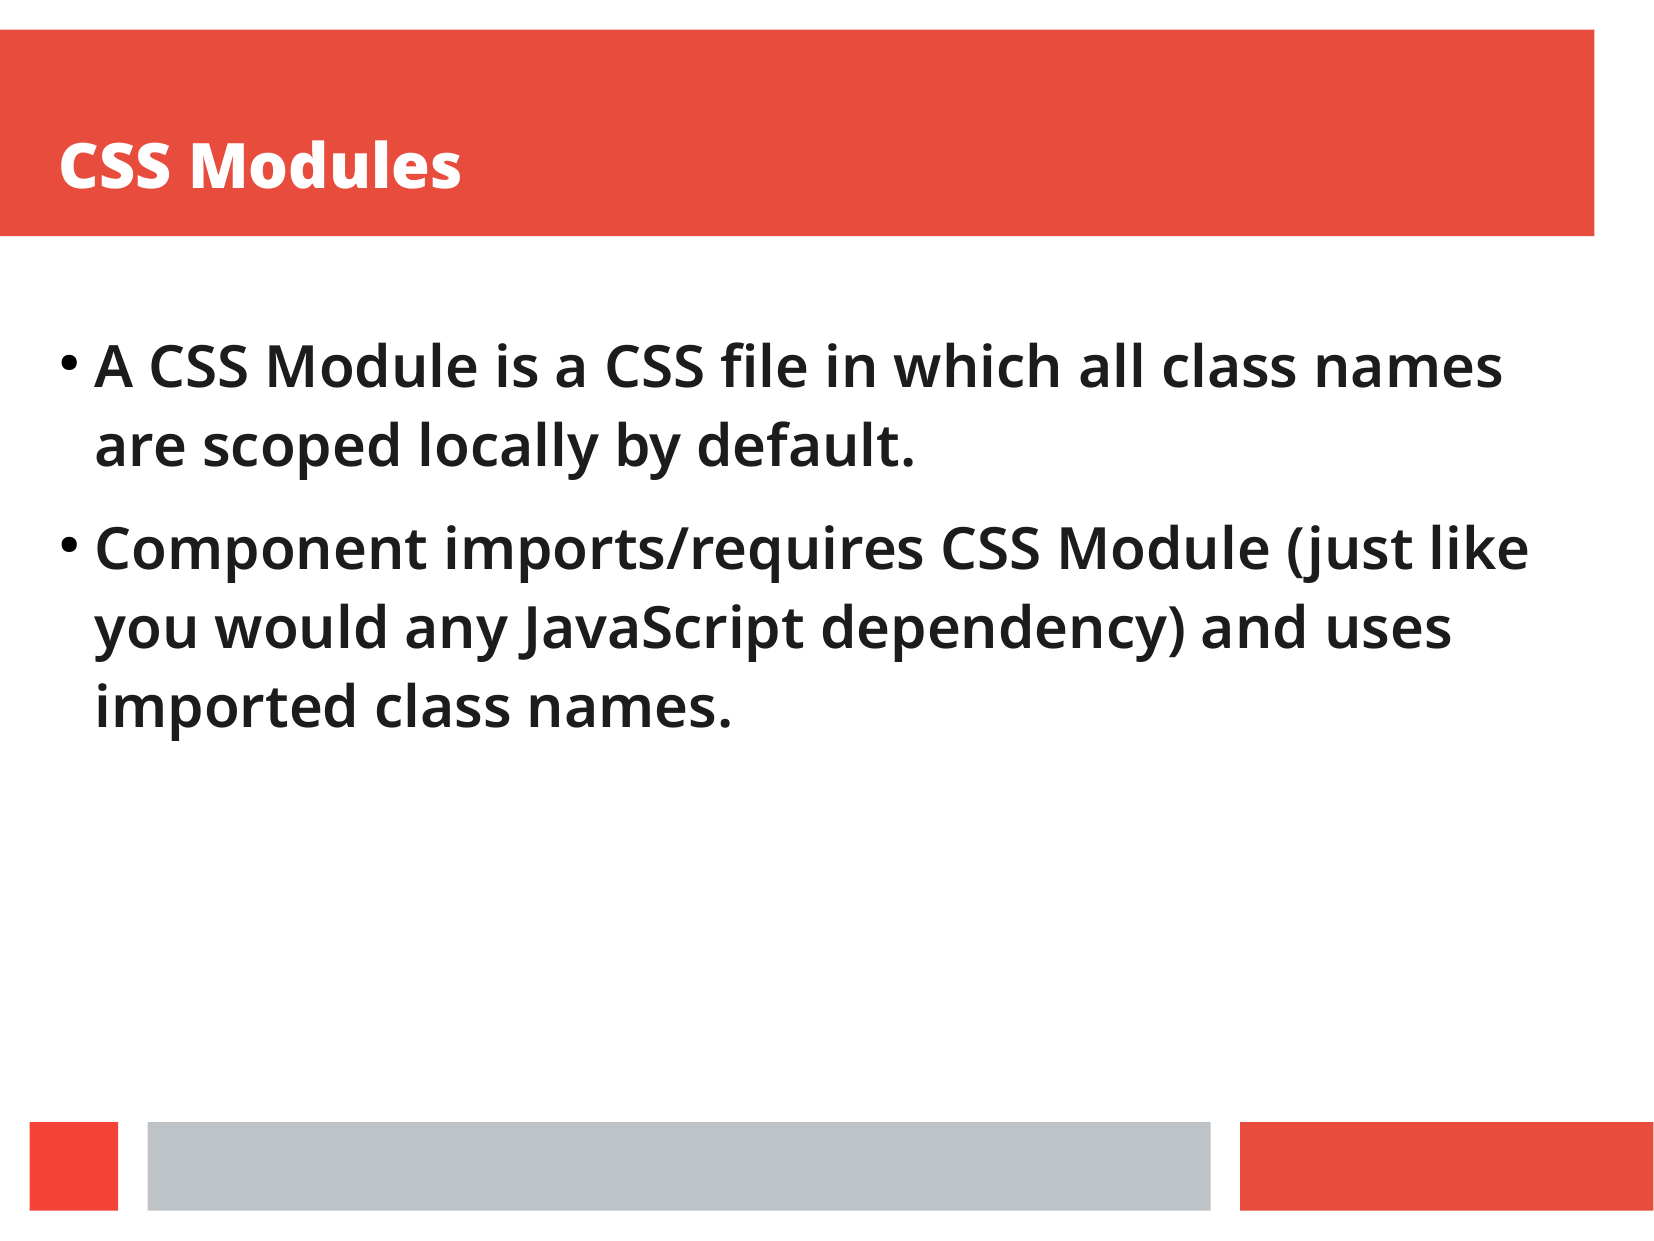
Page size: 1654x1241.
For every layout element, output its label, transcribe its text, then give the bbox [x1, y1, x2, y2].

list A CSS Module is a CSS file in which all class names are scoped locally by default. Component imports/requires CSS Module (just like you would any JavaScript dependency) and uses imported class names. [59, 324, 1565, 1093]
title CSS Modules [59, 59, 1595, 207]
